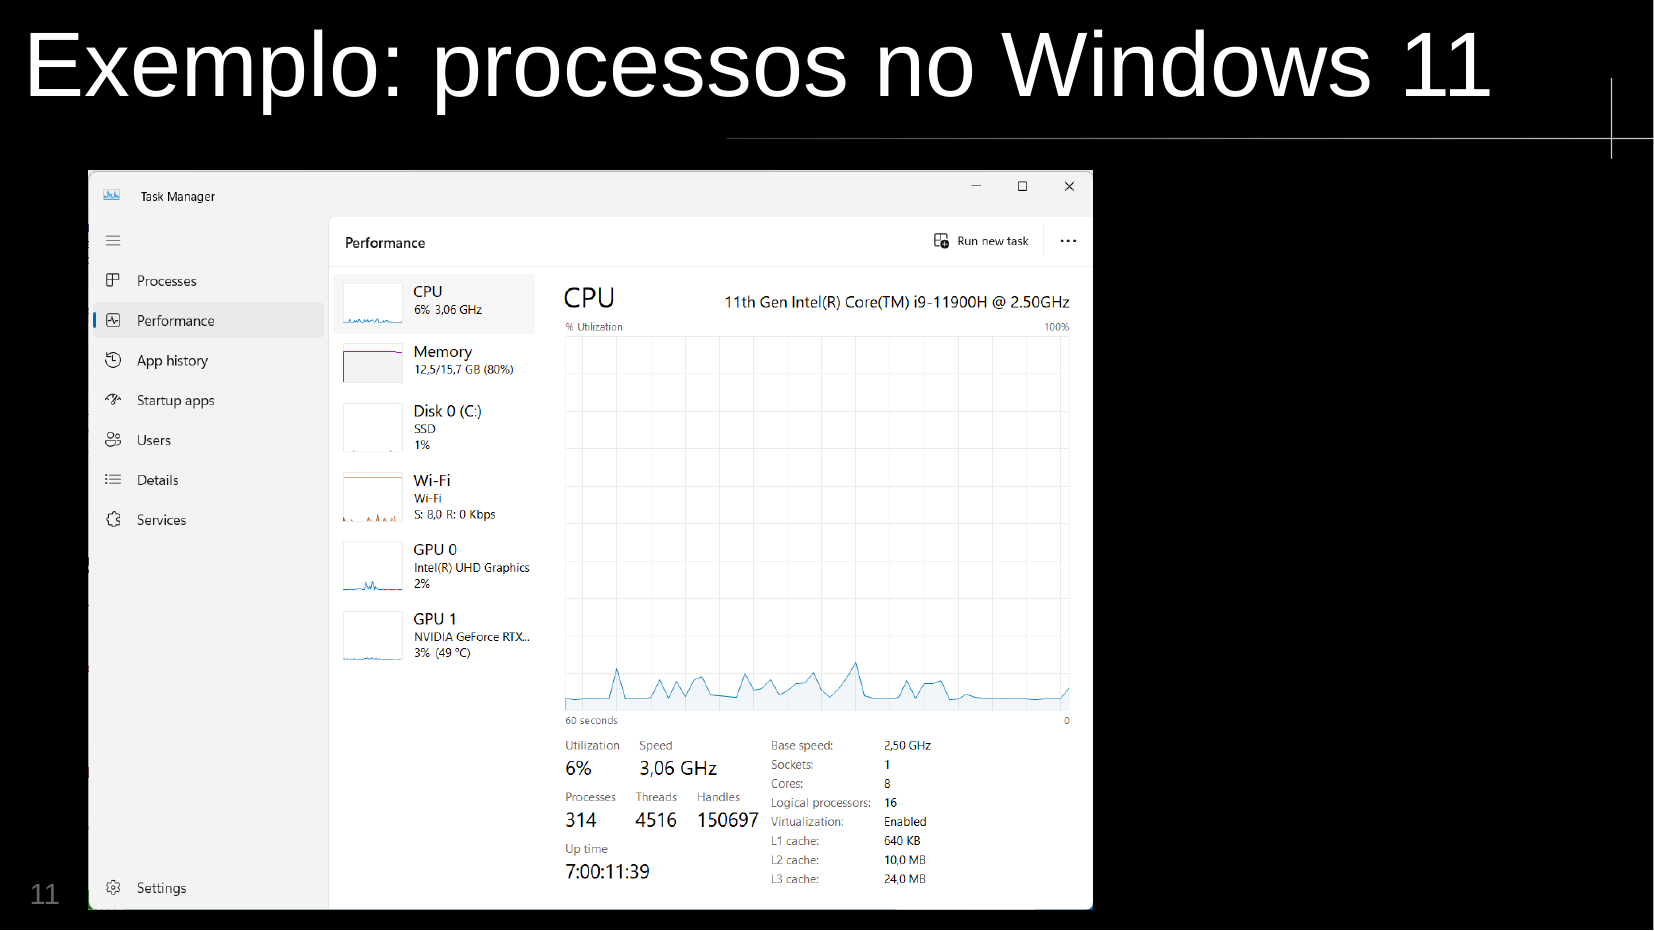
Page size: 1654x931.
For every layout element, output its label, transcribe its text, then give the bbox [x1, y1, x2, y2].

title Exemplo: processos no Windows 11 [23, 11, 1589, 119]
picture [88, 170, 1093, 910]
